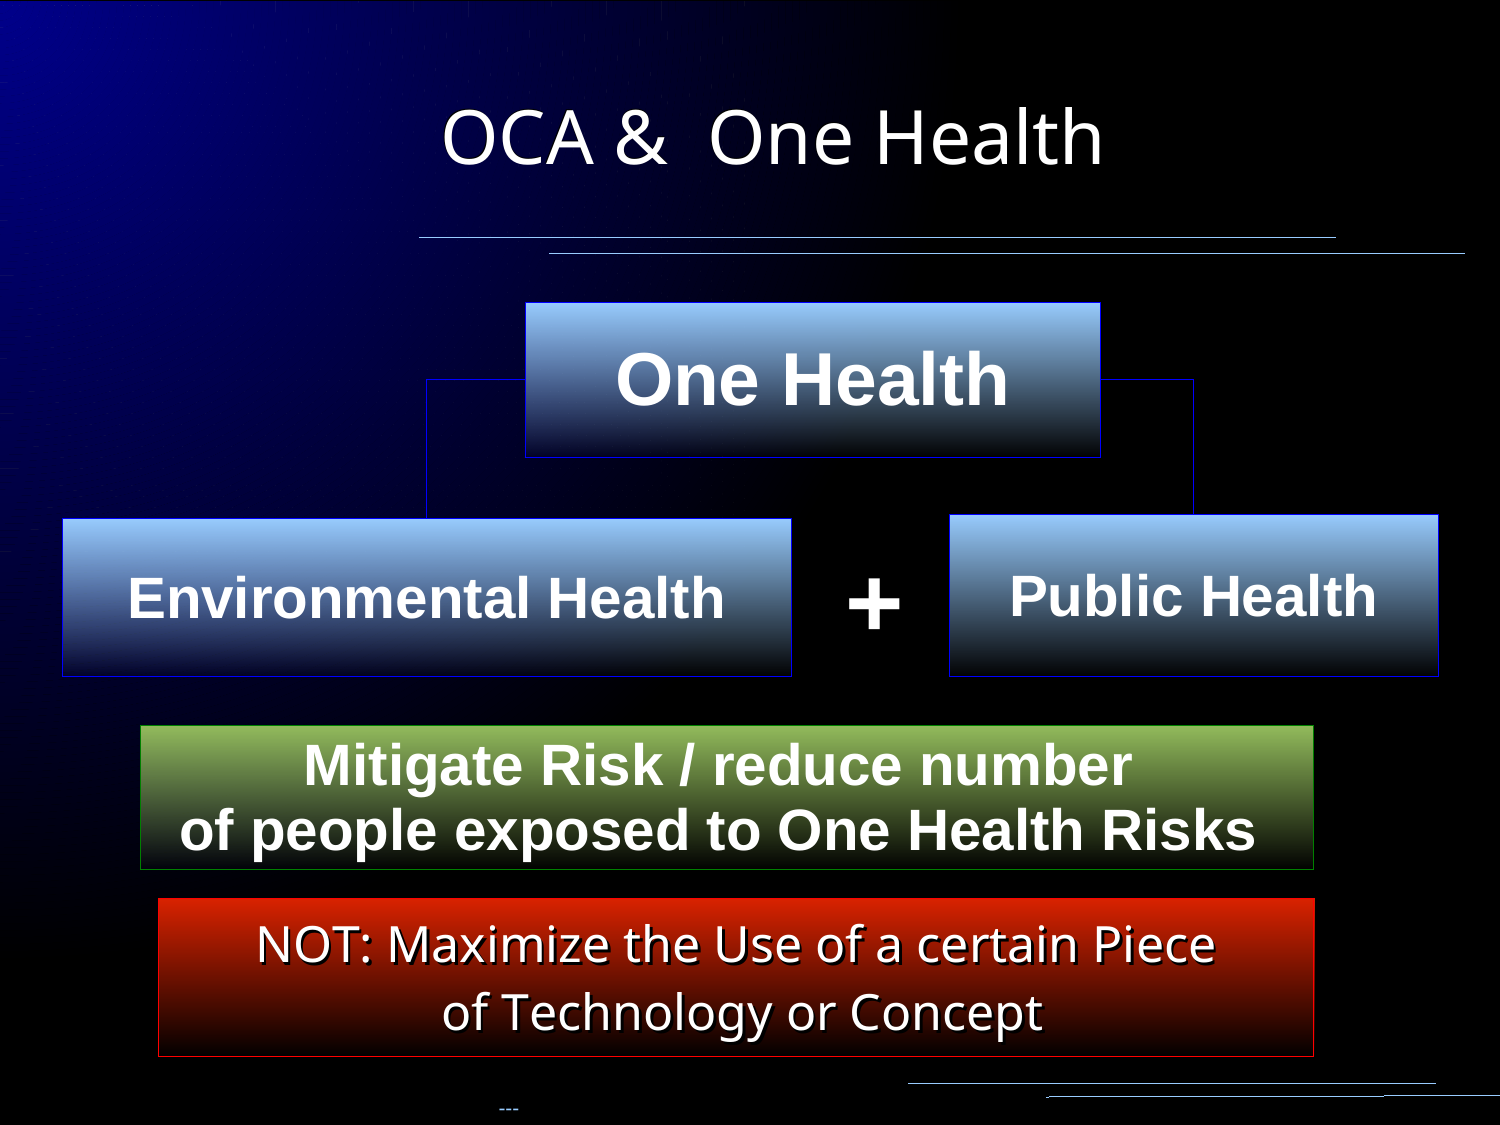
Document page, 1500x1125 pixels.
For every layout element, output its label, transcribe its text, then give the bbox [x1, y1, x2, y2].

text_box 0,2 [635, 140, 651, 148]
text_box Icon [839, 129, 850, 138]
text_box 0,2 [503, 140, 511, 148]
text_box Icon [624, 129, 645, 138]
text_box Icon [556, 129, 566, 138]
text_box Public Health [949, 514, 1439, 518]
text_box False [622, 110, 648, 118]
text_box 0,2 [445, 140, 453, 148]
text_box Icon [1065, 129, 1078, 138]
text_box 0,2 [617, 140, 629, 148]
text_box Icon [1088, 129, 1099, 138]
text_box Icon [997, 129, 1007, 138]
text_box One Health [525, 302, 1101, 306]
text_box Icon [574, 129, 584, 138]
text_box 0,2 [816, 140, 850, 148]
text_box False [509, 110, 543, 118]
text_box Icon [956, 129, 967, 138]
text_box Icon [794, 129, 805, 138]
text_box NOT: Maximize the Use of a certain Piece of Technology or Concept [158, 898, 1315, 902]
text_box Environmental Health [62, 518, 792, 522]
text_box Icon [934, 129, 946, 138]
text_box 0,6 [869, 590, 880, 598]
text_box False [717, 110, 755, 118]
text_box 0,2 [552, 140, 587, 148]
text_box 0,2 [752, 140, 761, 148]
text_box 0,2 [976, 140, 1007, 148]
text_box False [450, 110, 488, 118]
text_box 0,2 [712, 140, 720, 148]
text_box Icon [817, 129, 829, 138]
text_box 0,2 [933, 140, 967, 148]
text_box 0,2 [654, 140, 664, 148]
text_box 0,2 [485, 140, 494, 148]
text_box Icon [880, 129, 921, 138]
text_box Icon [771, 129, 784, 138]
